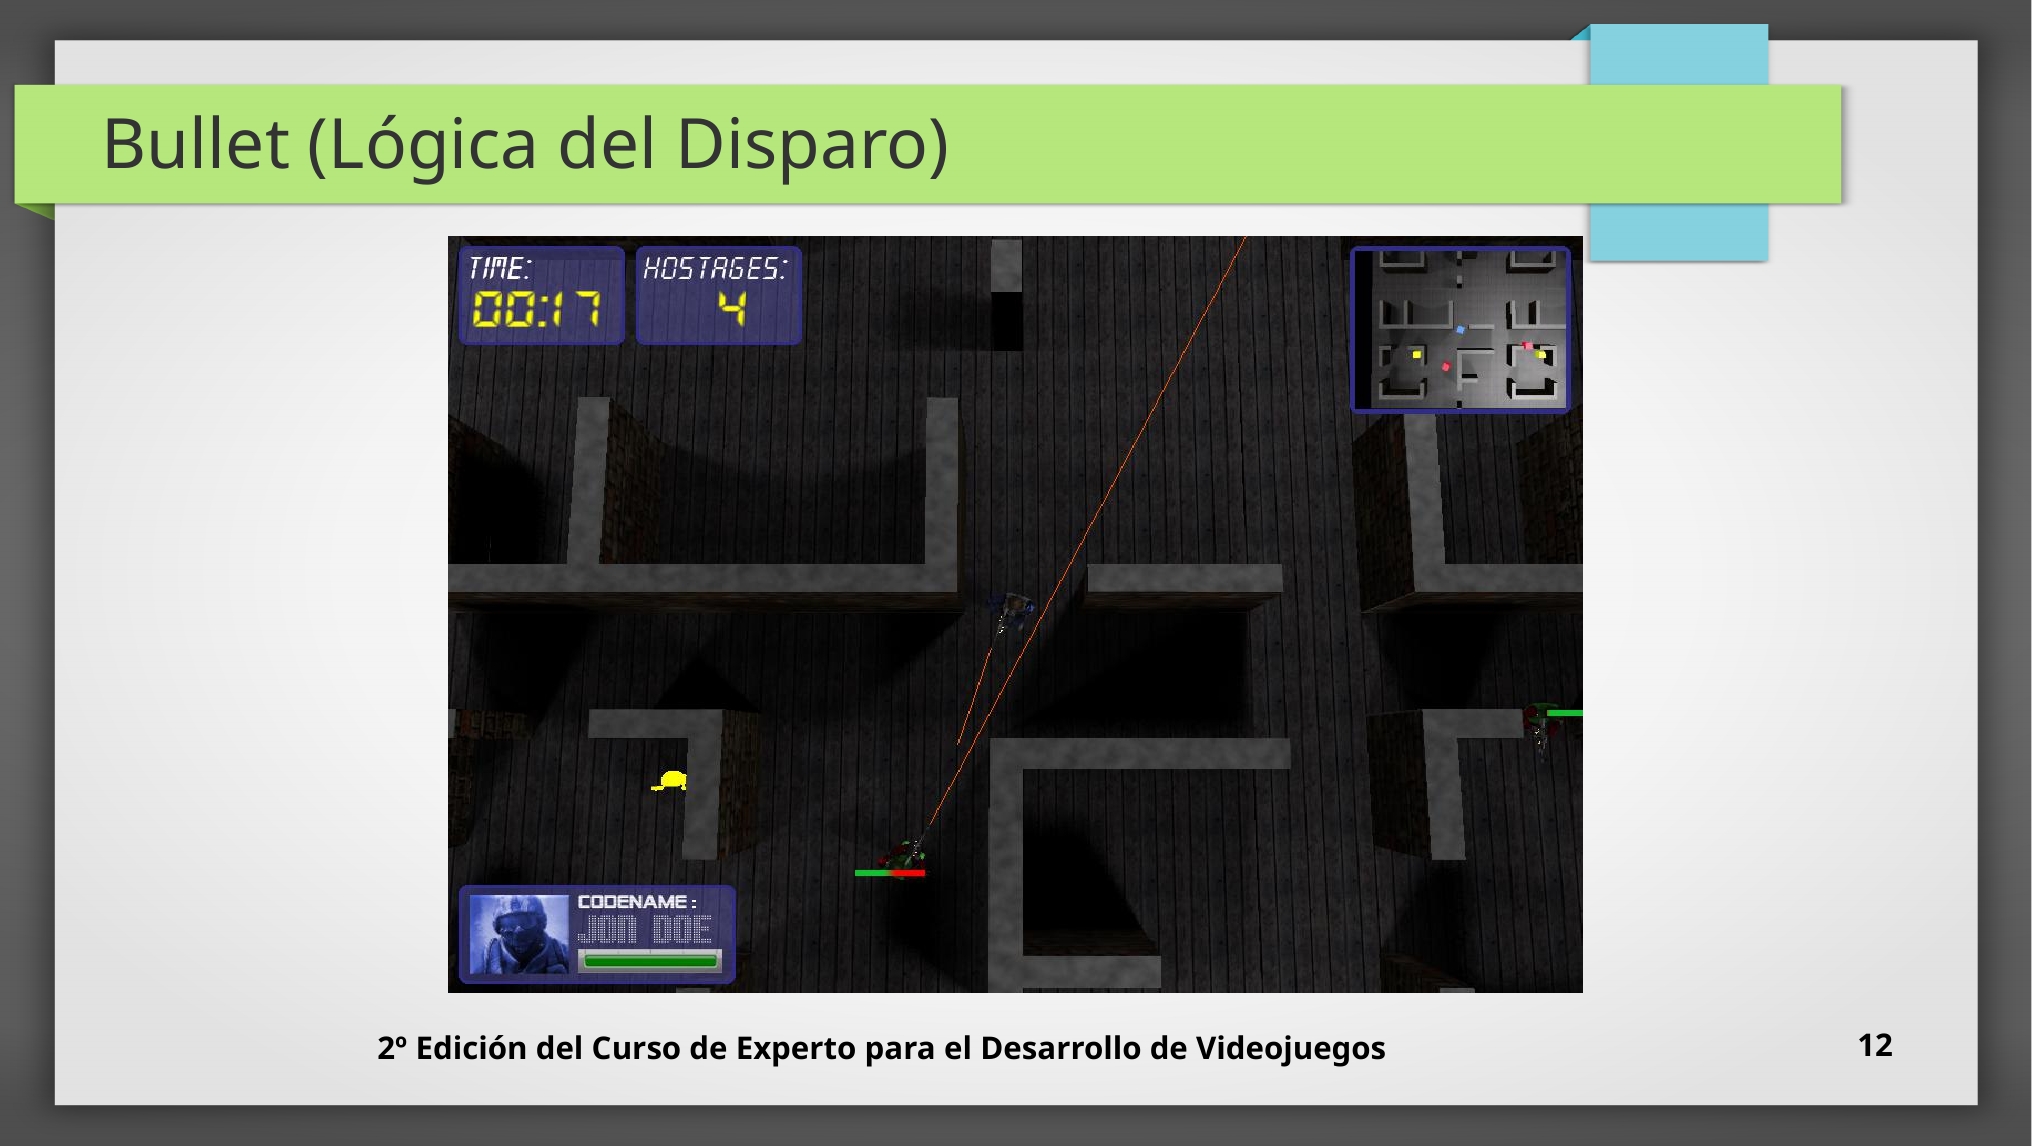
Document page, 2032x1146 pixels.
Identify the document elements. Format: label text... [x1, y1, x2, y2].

text_box 2º Edición del Curso de Experto para el Desarrollo de Videojuegos [362, 1018, 1669, 1085]
title Bullet (Lógica del Disparo) [101, 45, 1930, 237]
picture [0, 0, 2032, 1146]
text_box <número> [1842, 1015, 2032, 1082]
